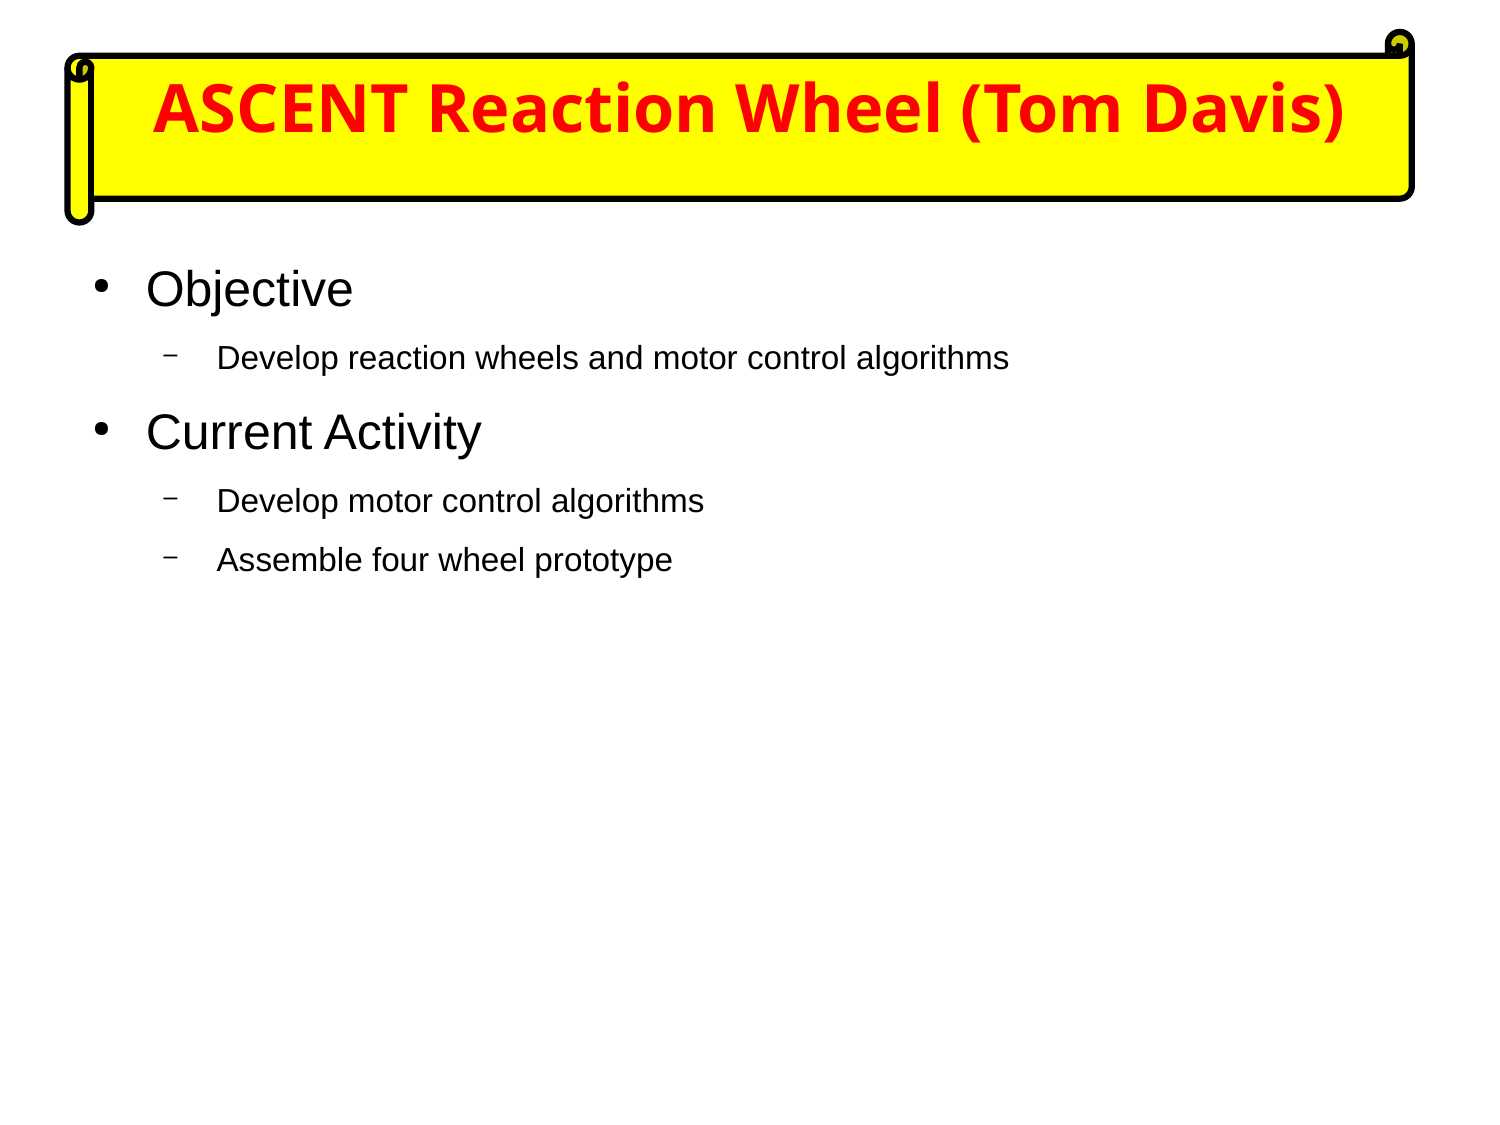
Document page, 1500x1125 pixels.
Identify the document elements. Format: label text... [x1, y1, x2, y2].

text_box [67, 154, 1412, 223]
list Objective Develop reaction wheels and motor control algorithms Current Activity Develop motor control algorithms Assemble four wheel prototype [75, 263, 1425, 916]
text_box ASCENT Reaction Wheel (Tom Davis) [0, 58, 1500, 154]
text_box [72, 31, 1412, 58]
